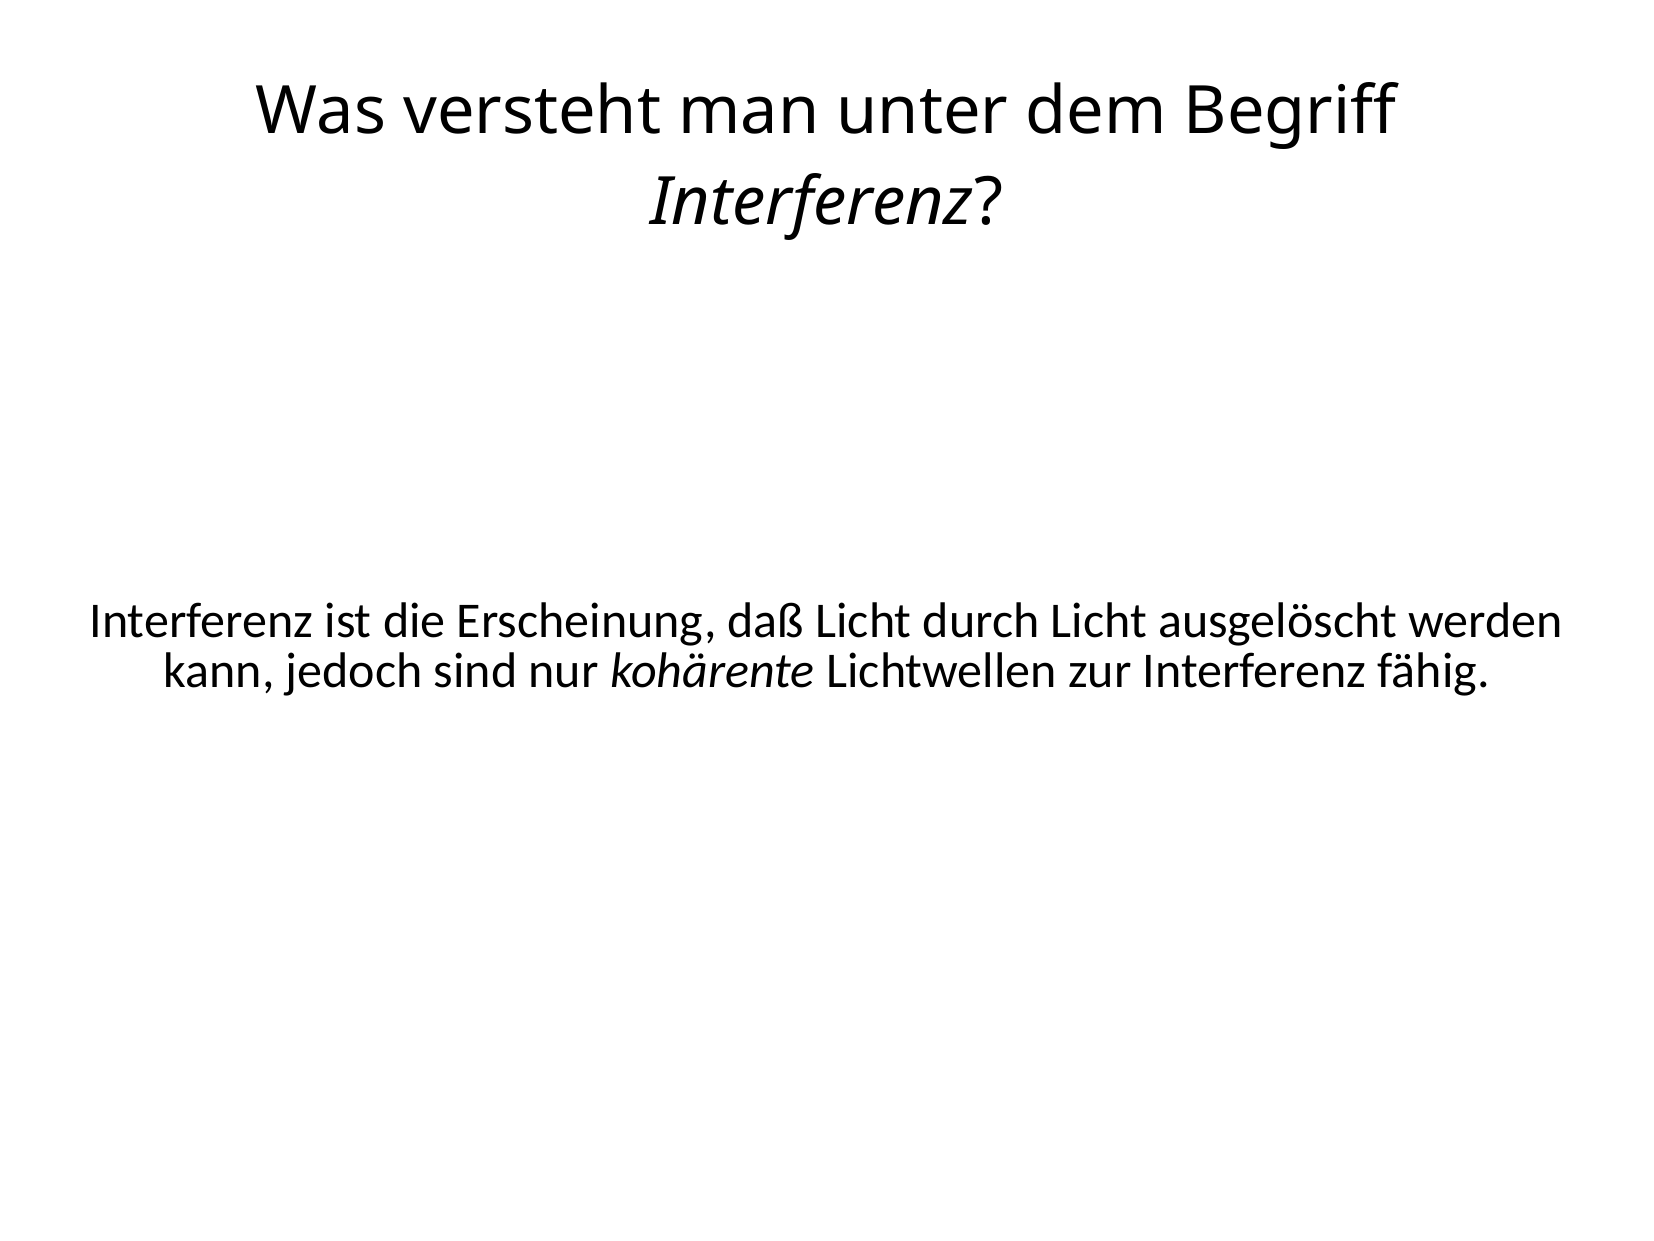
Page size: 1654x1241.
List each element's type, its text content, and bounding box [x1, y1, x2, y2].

title Was versteht man unter dem Begriff Interferenz? [82, 49, 1571, 257]
subtitle Interferenz ist die Erscheinung, daß Licht durch Licht ausgelöscht werden kann, jedoch sind nur kohärente Lichtwellen zur Interferenz fähig. [82, 290, 1571, 1010]
